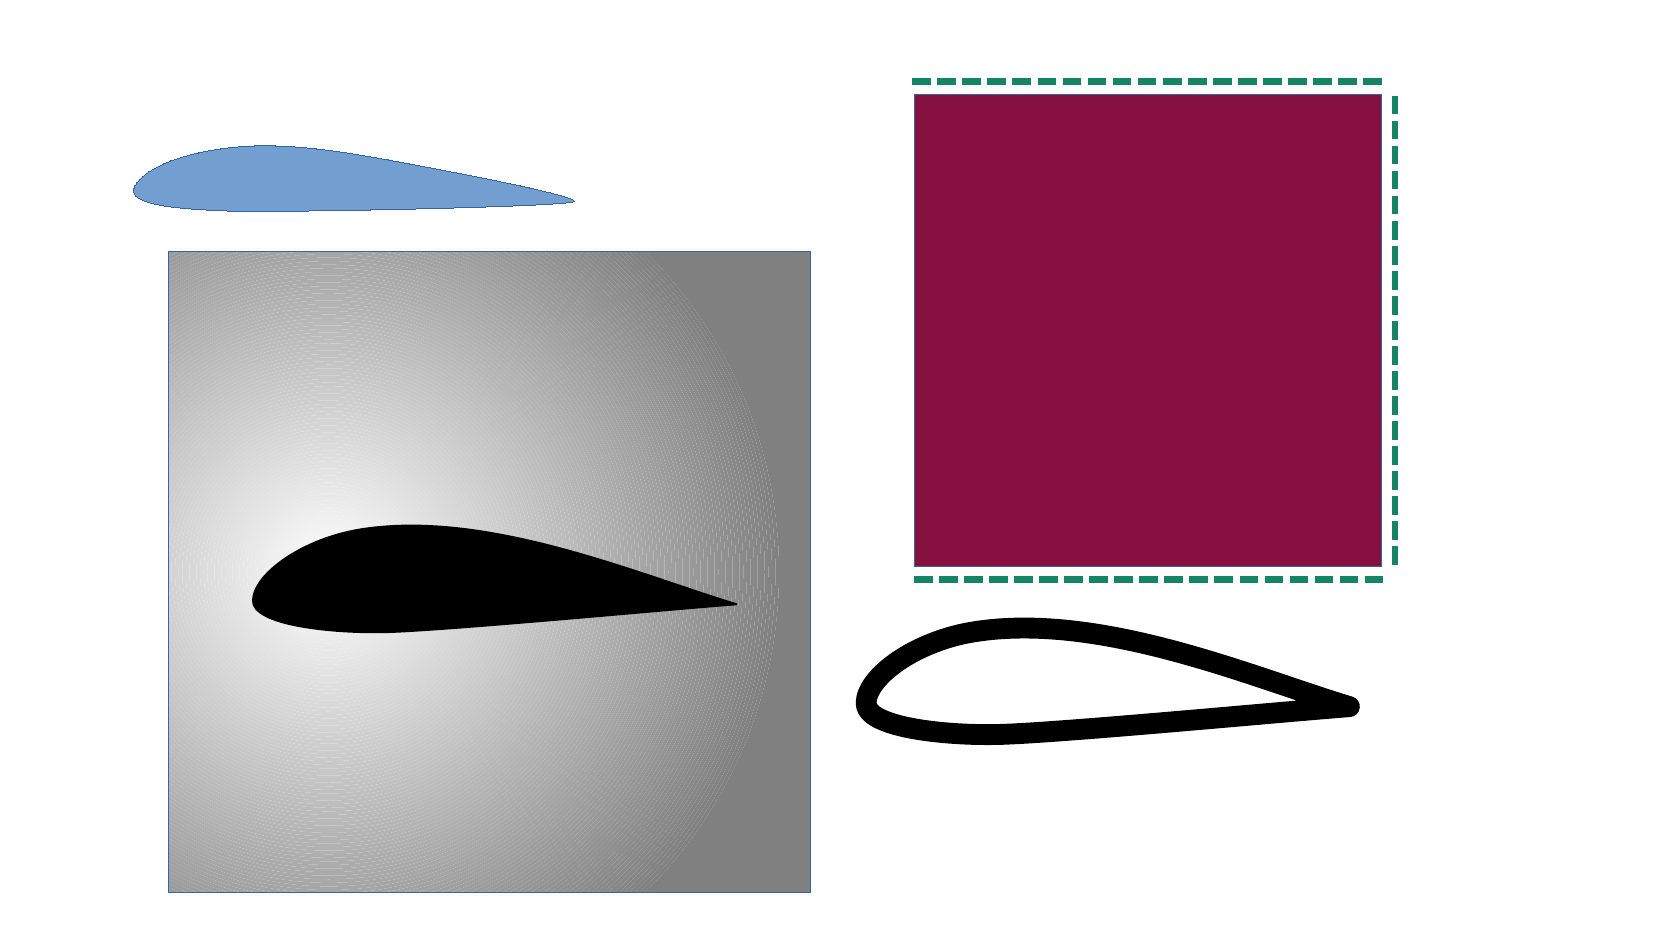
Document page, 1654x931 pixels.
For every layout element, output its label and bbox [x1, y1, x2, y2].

text_box [133, 145, 575, 212]
text_box [914, 94, 1382, 567]
text_box [168, 251, 811, 893]
text_box [866, 628, 1350, 735]
